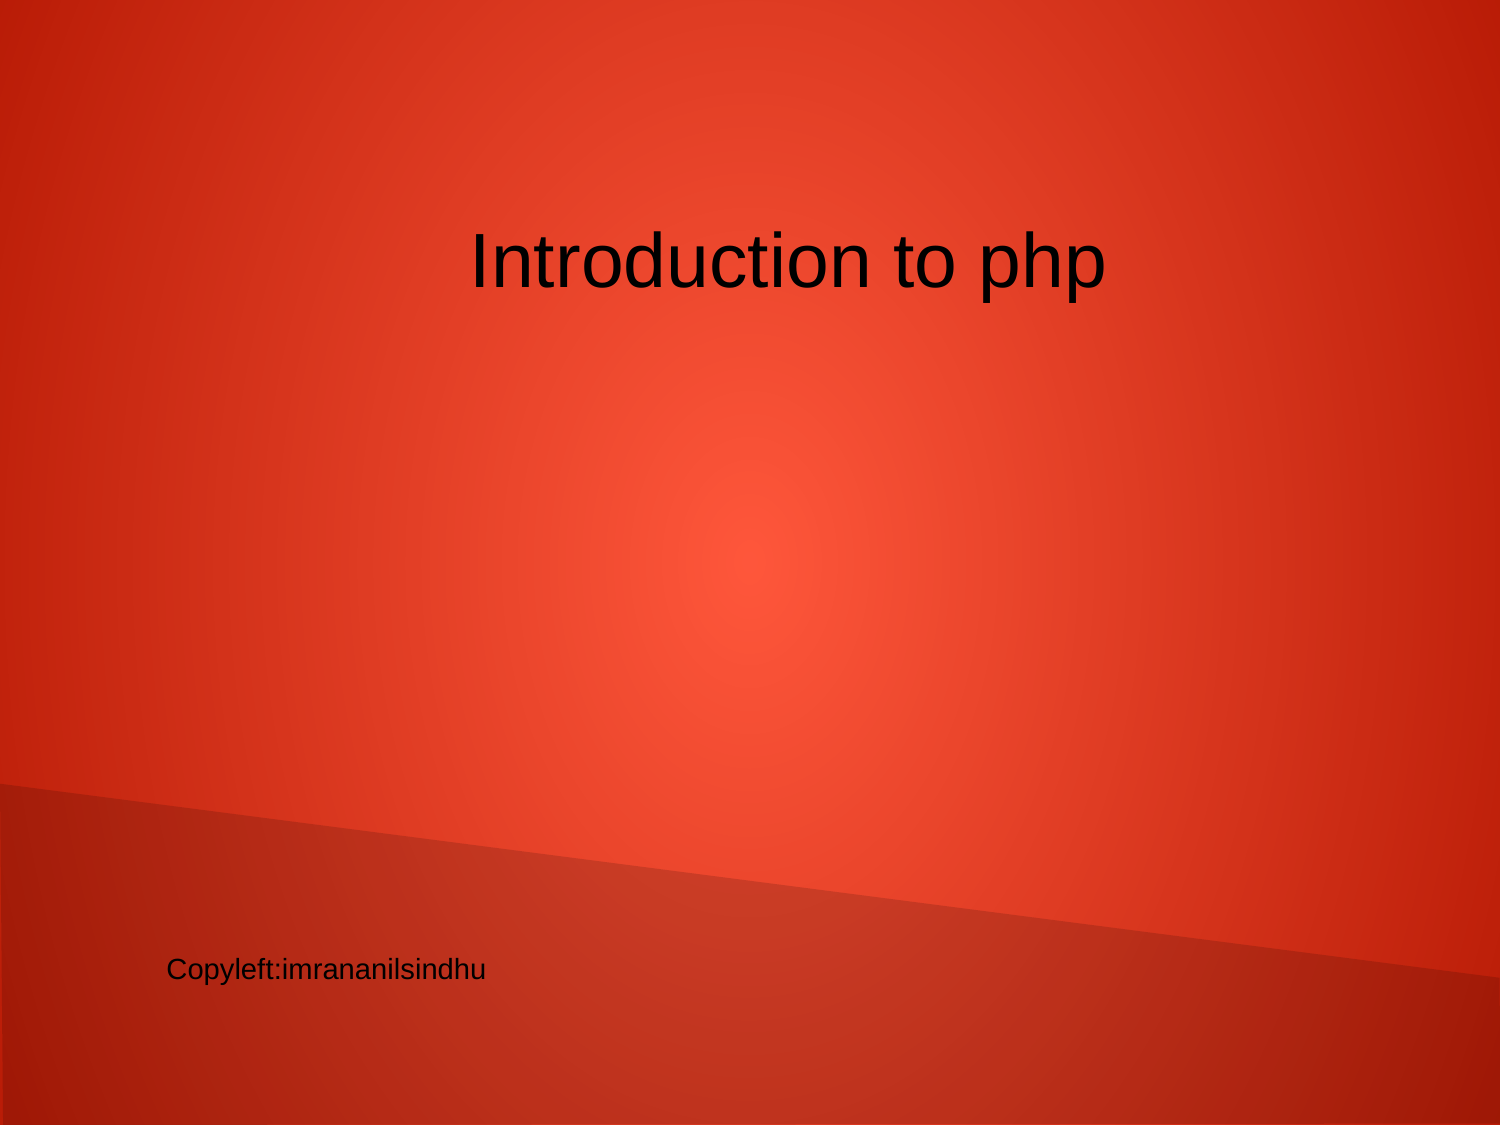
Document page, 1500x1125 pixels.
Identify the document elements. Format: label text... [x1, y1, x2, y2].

subtitle Copyleft:imrananilsindhu [166, 952, 1465, 986]
title Introduction to php [99, 162, 1450, 350]
